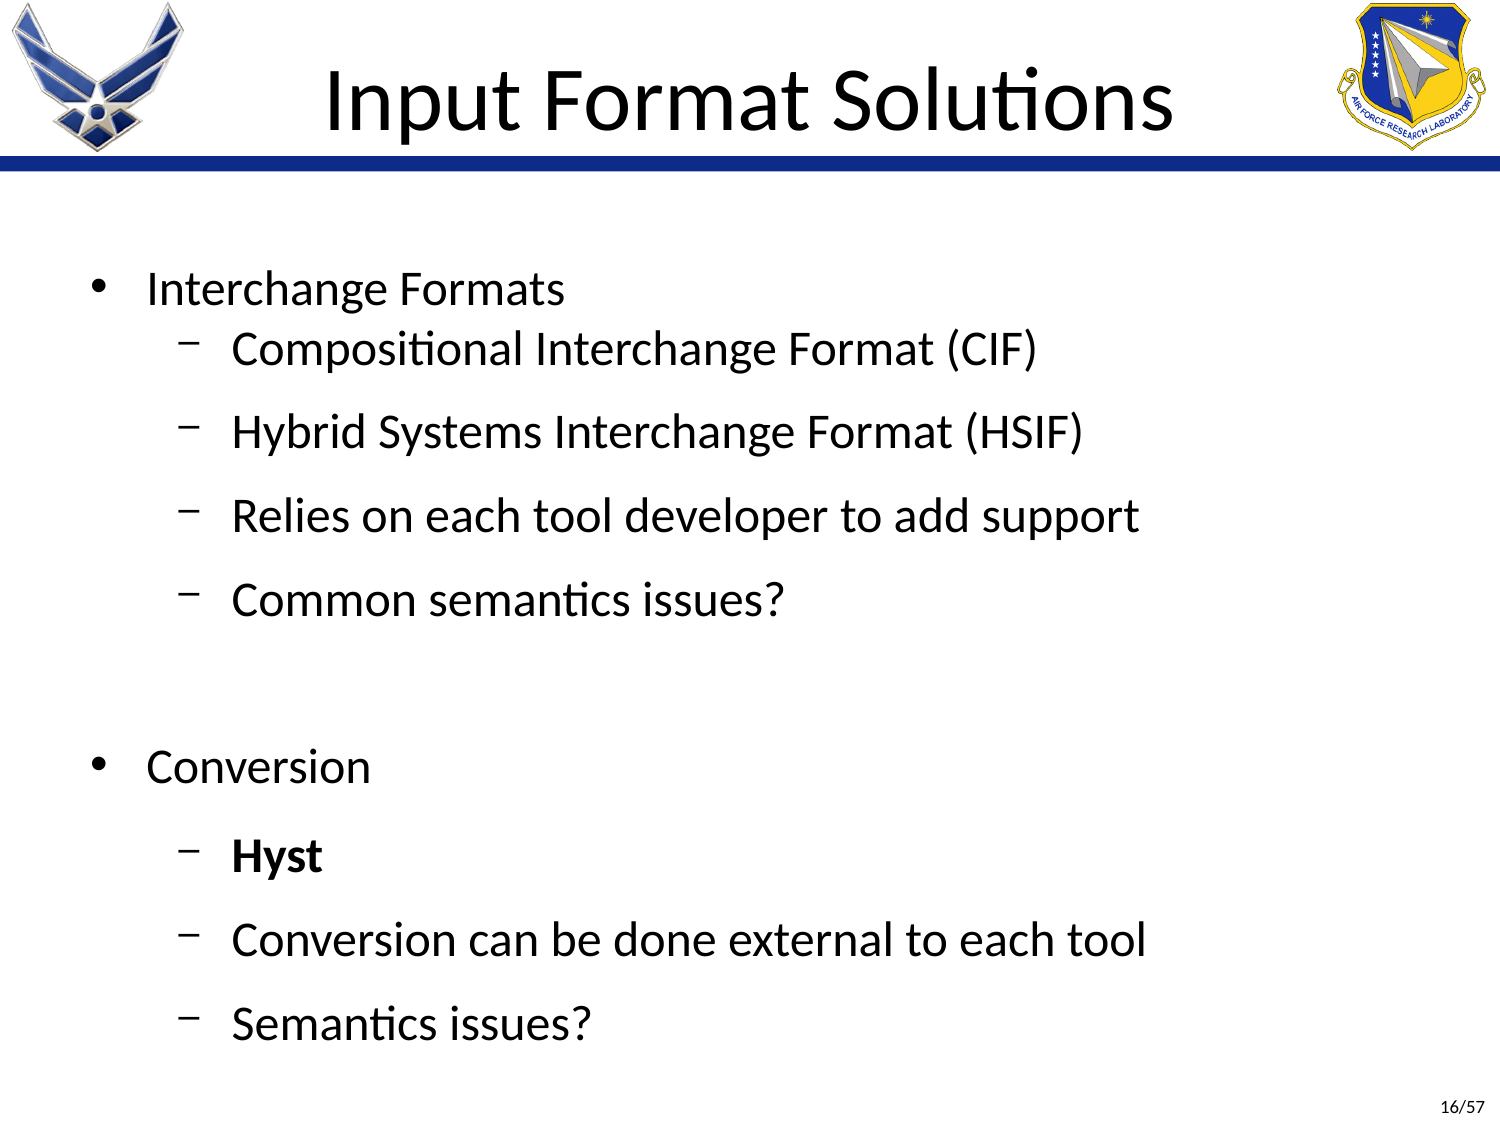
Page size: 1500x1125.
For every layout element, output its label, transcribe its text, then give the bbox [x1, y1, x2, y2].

list Interchange Formats Compositional Interchange Format (CIF) Hybrid Systems Interchange Format (HSIF) Relies on each tool developer to add support Common semantics issues? Conversion Hyst Conversion can be done external to each tool Semantics issues? [75, 247, 1425, 991]
picture [1425, 3, 1486, 151]
title Input Format Solutions [75, 0, 1425, 188]
picture [2, 0, 75, 156]
